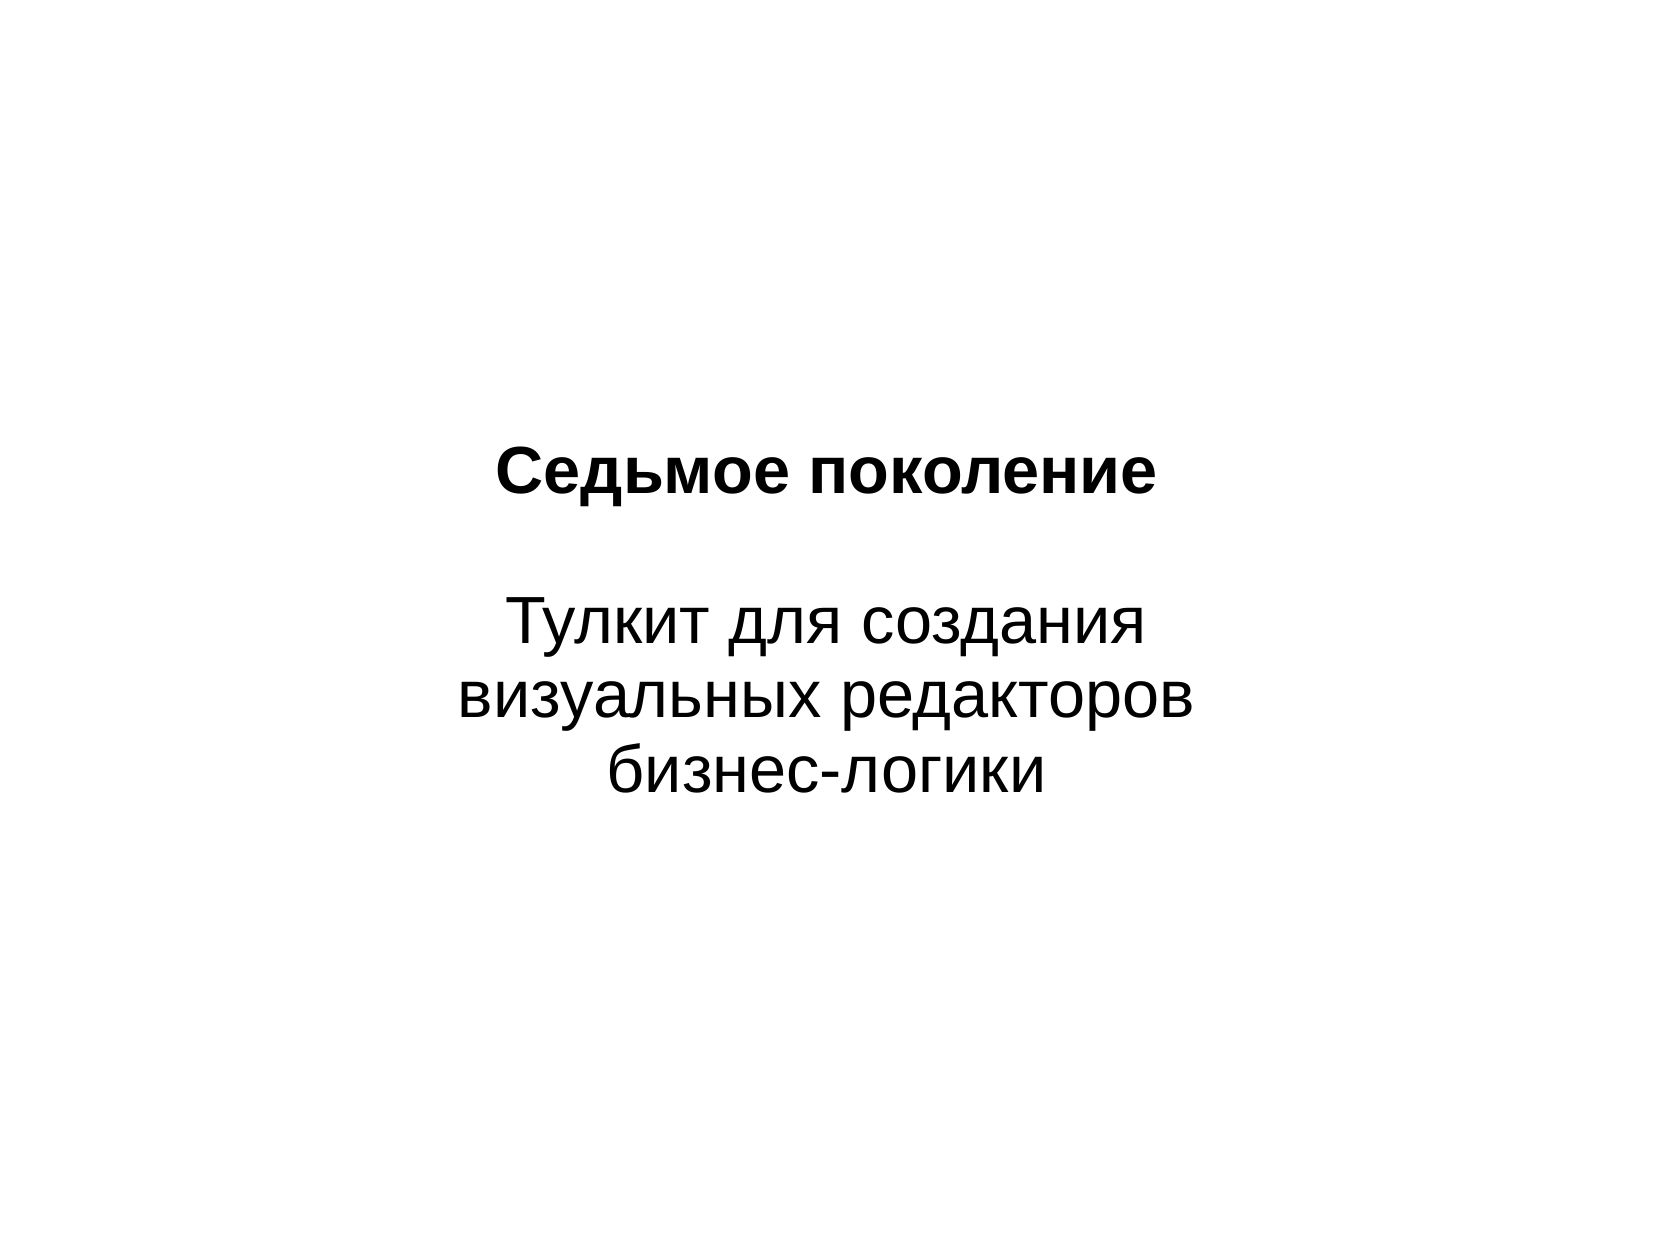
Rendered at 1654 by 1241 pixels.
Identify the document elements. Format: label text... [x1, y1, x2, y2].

subtitle Седьмое поколение Тулкит для создания визуальных редакторов бизнес-логики [82, 90, 1571, 1150]
